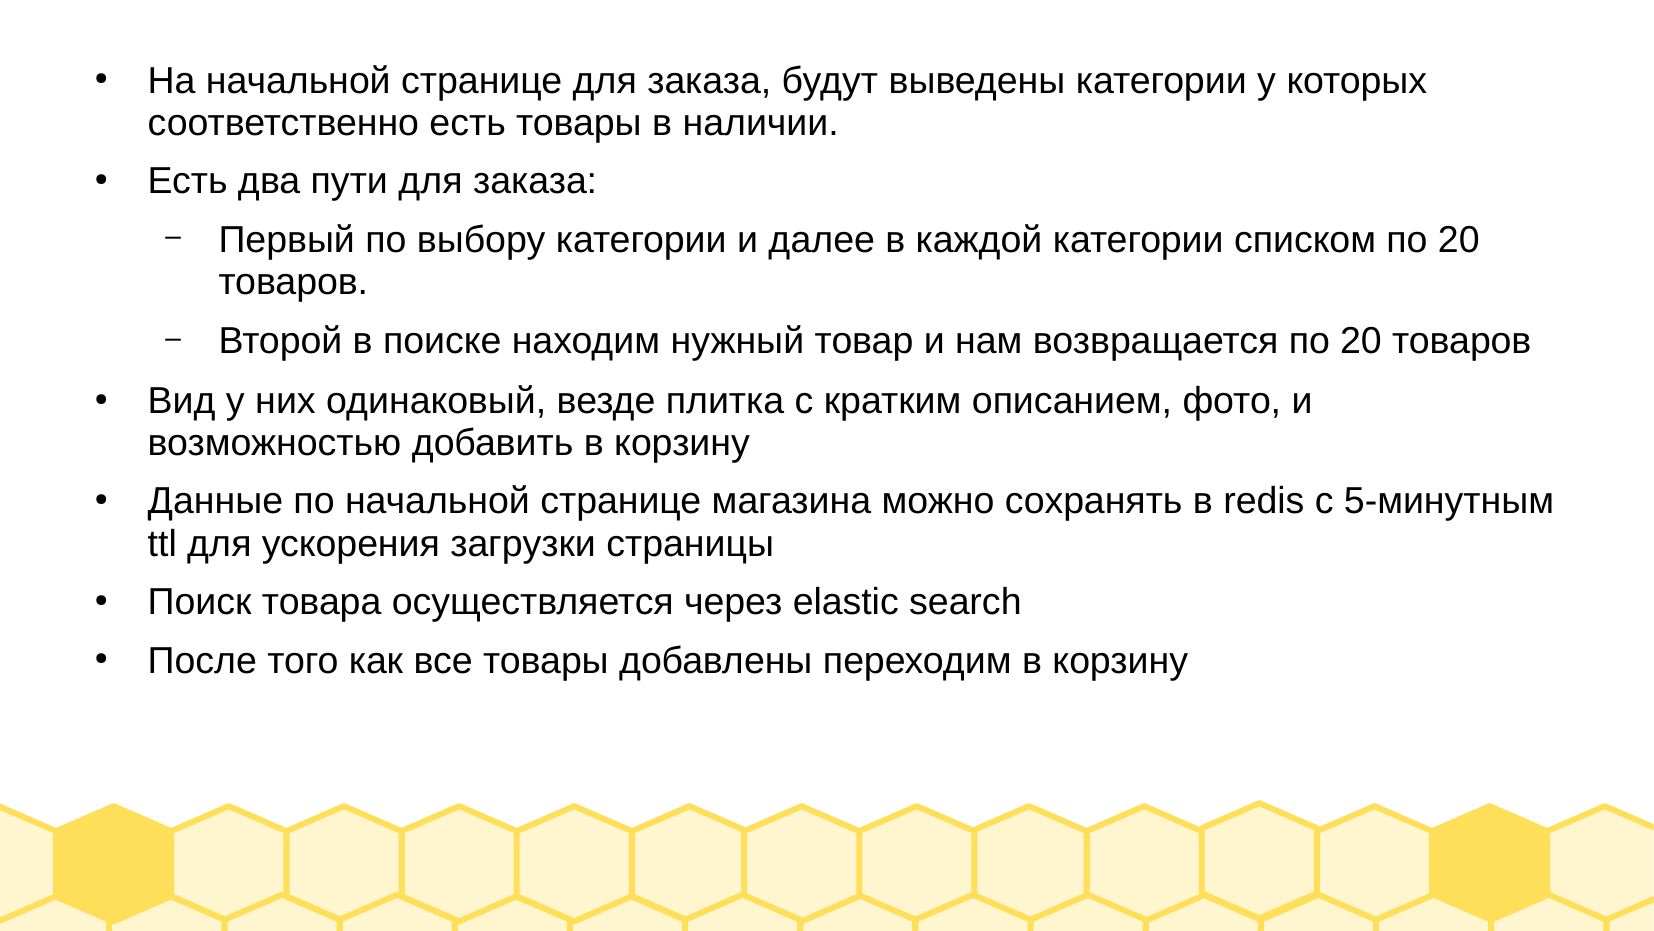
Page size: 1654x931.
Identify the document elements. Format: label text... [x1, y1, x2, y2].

list На начальной странице для заказа, будут выведены категории у которых соответственно есть товары в наличии. Есть два пути для заказа: Первый по выбору категории и далее в каждой категории списком по 20 товаров. Второй в поиске находим нужный товар и нам возвращается по 20 товаров Вид у них одинаковый, везде плитка с кратким описанием, фото, и возможностью добавить в корзину Данные по начальной странице магазина можно сохранять в redis с 5-минутным ttl для ускорения загрузки страницы Поиск товара осуществляется через elastic search После того как все товары добавлены переходим в корзину [76, 59, 1565, 758]
